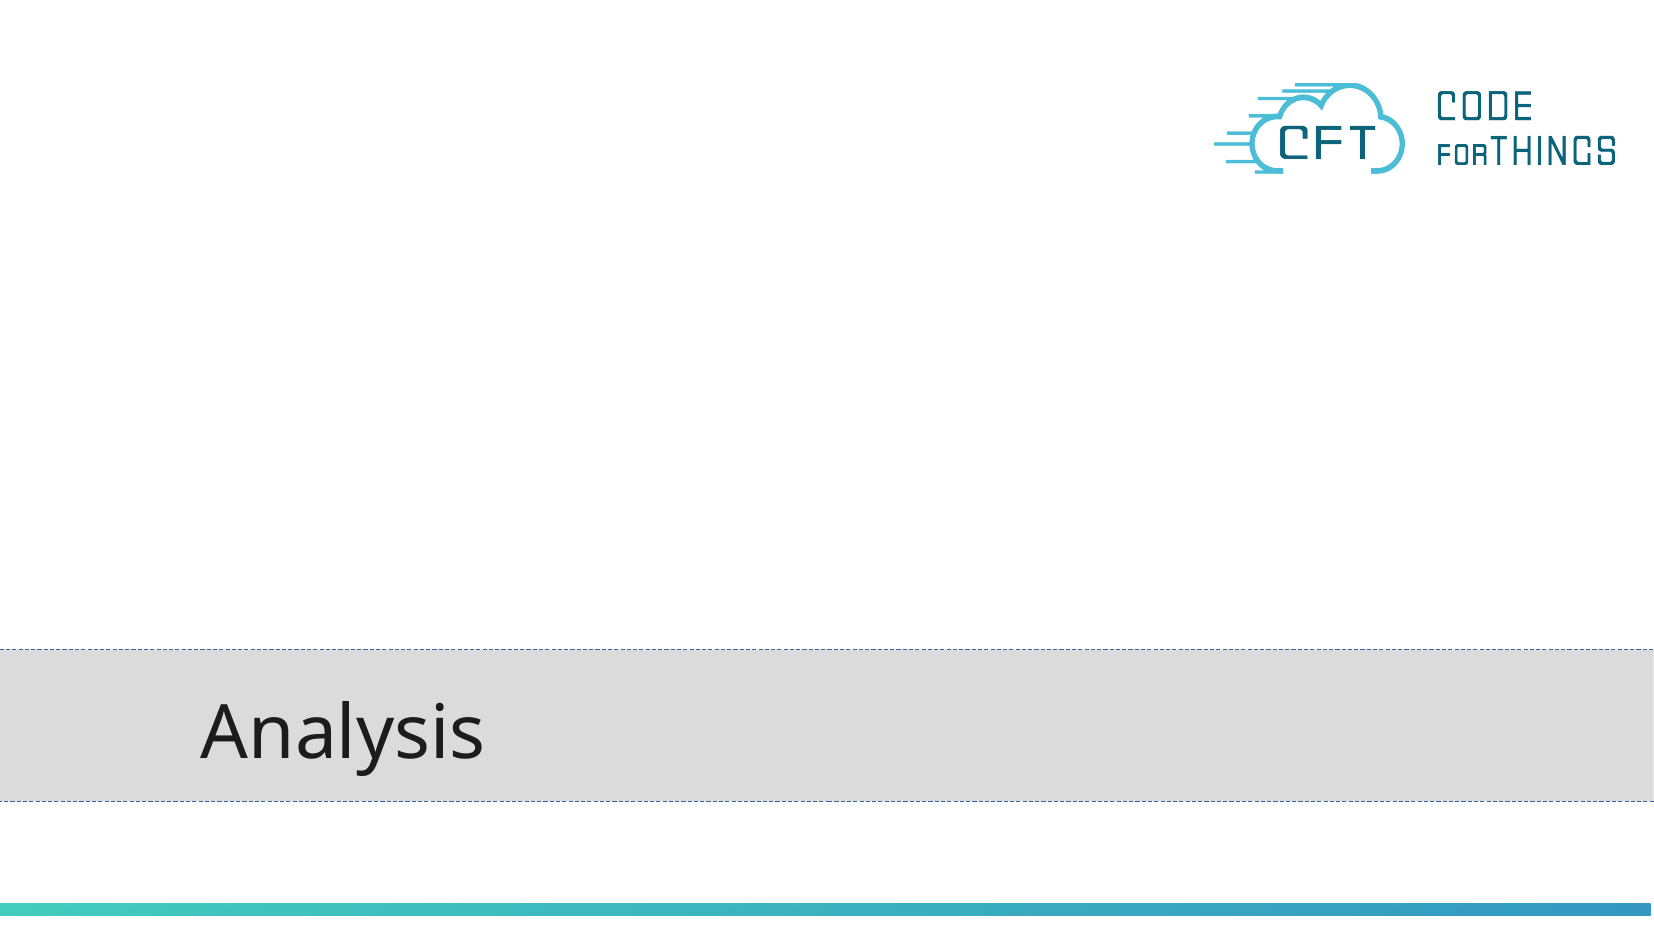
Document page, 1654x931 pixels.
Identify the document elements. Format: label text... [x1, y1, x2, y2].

title Analysis [53, 626, 1630, 832]
picture [1214, 83, 1615, 174]
